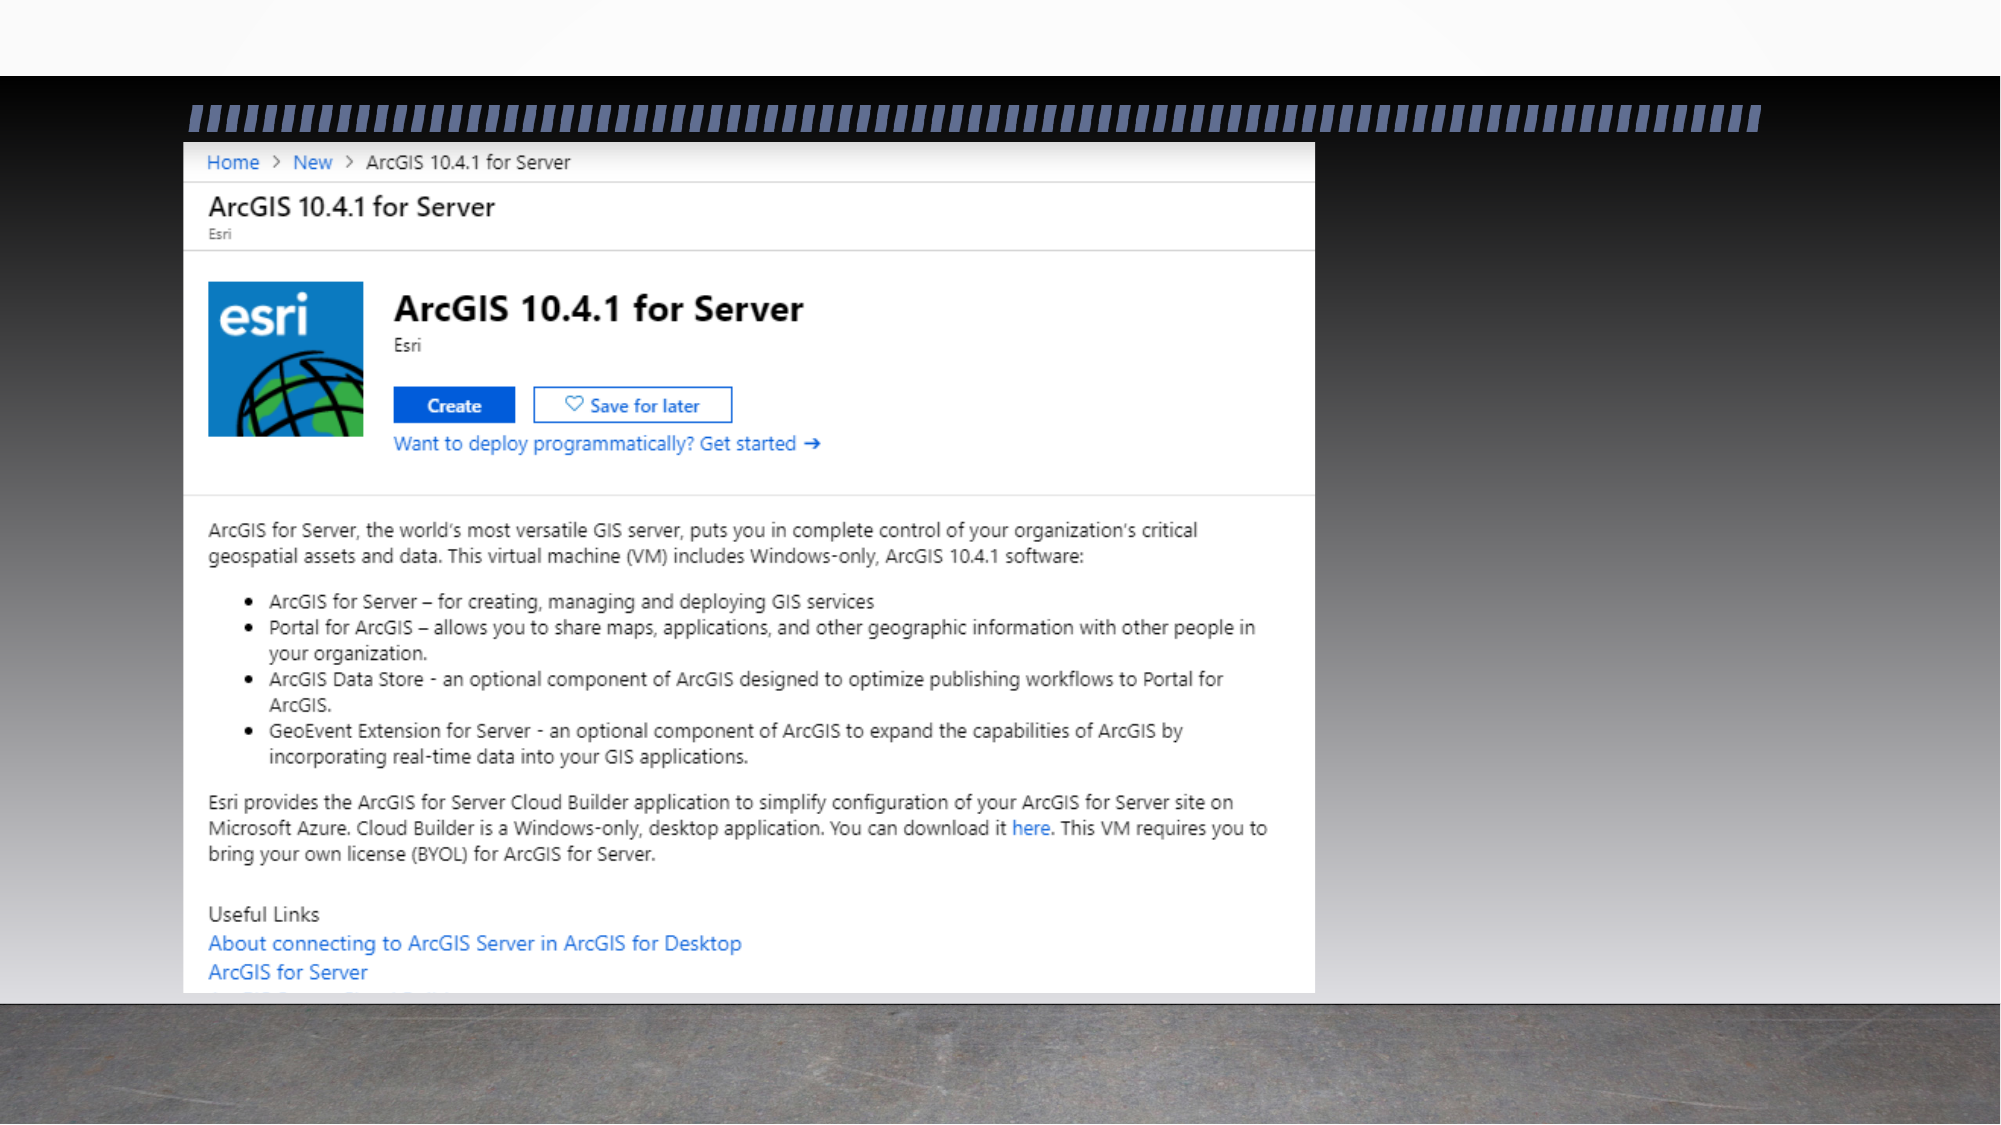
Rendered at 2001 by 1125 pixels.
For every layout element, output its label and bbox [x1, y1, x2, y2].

picture [183, 142, 1316, 993]
